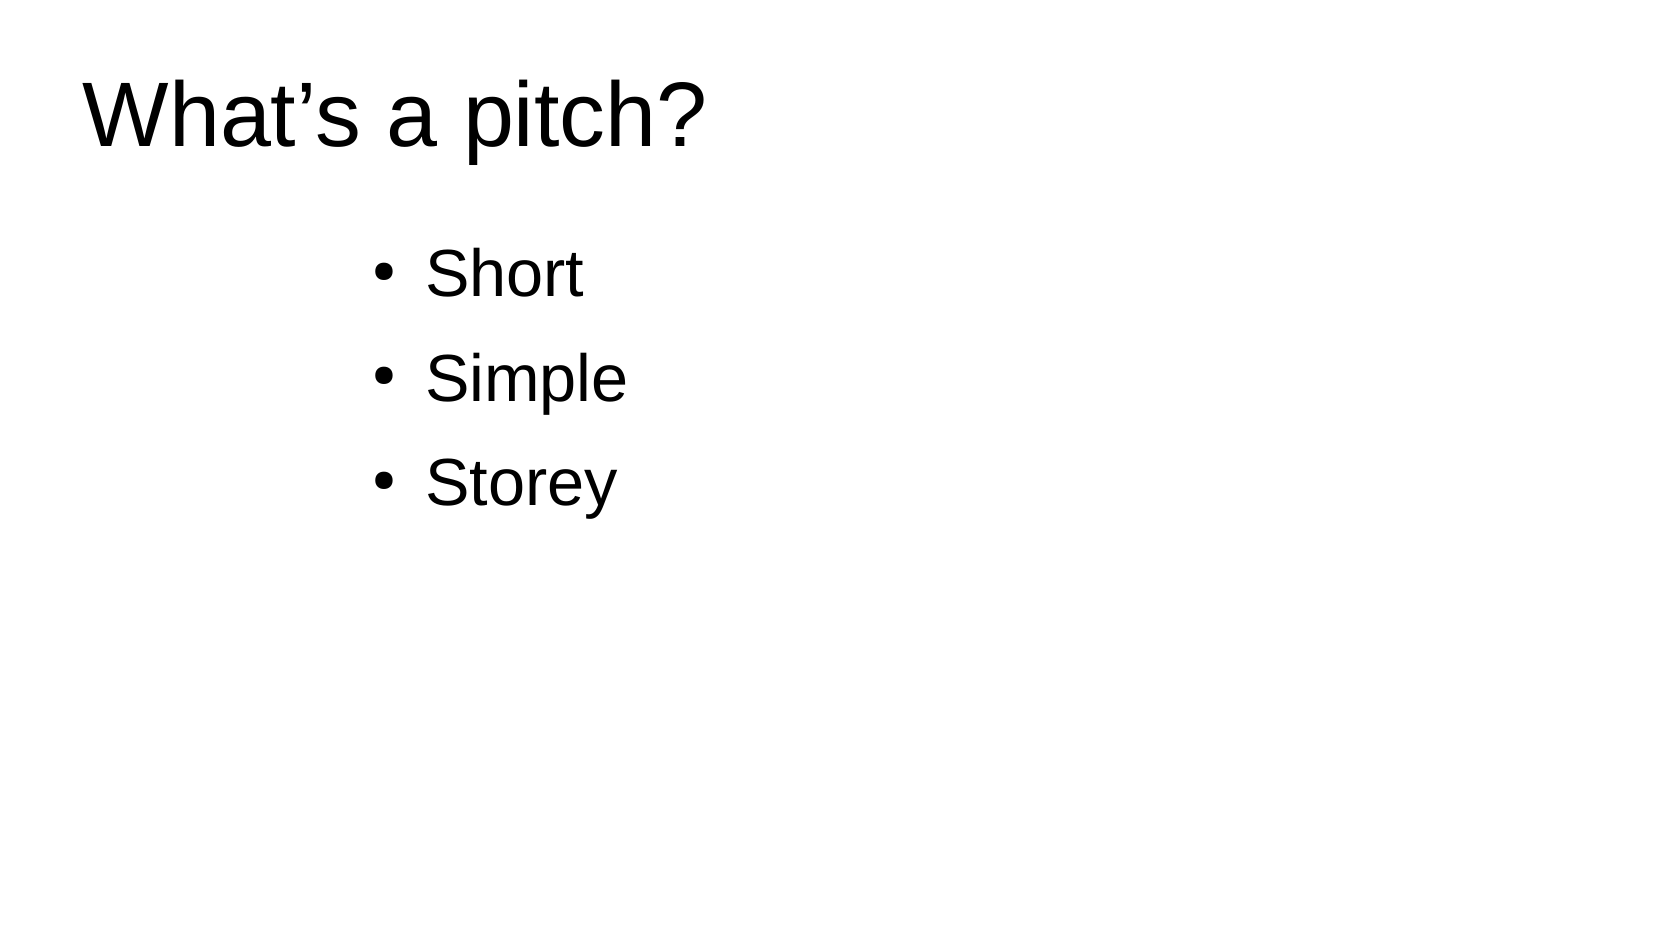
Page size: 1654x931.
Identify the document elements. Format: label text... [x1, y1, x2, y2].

list Short Simple Storey [354, 236, 1111, 603]
title What’s a pitch? [82, 37, 1571, 193]
